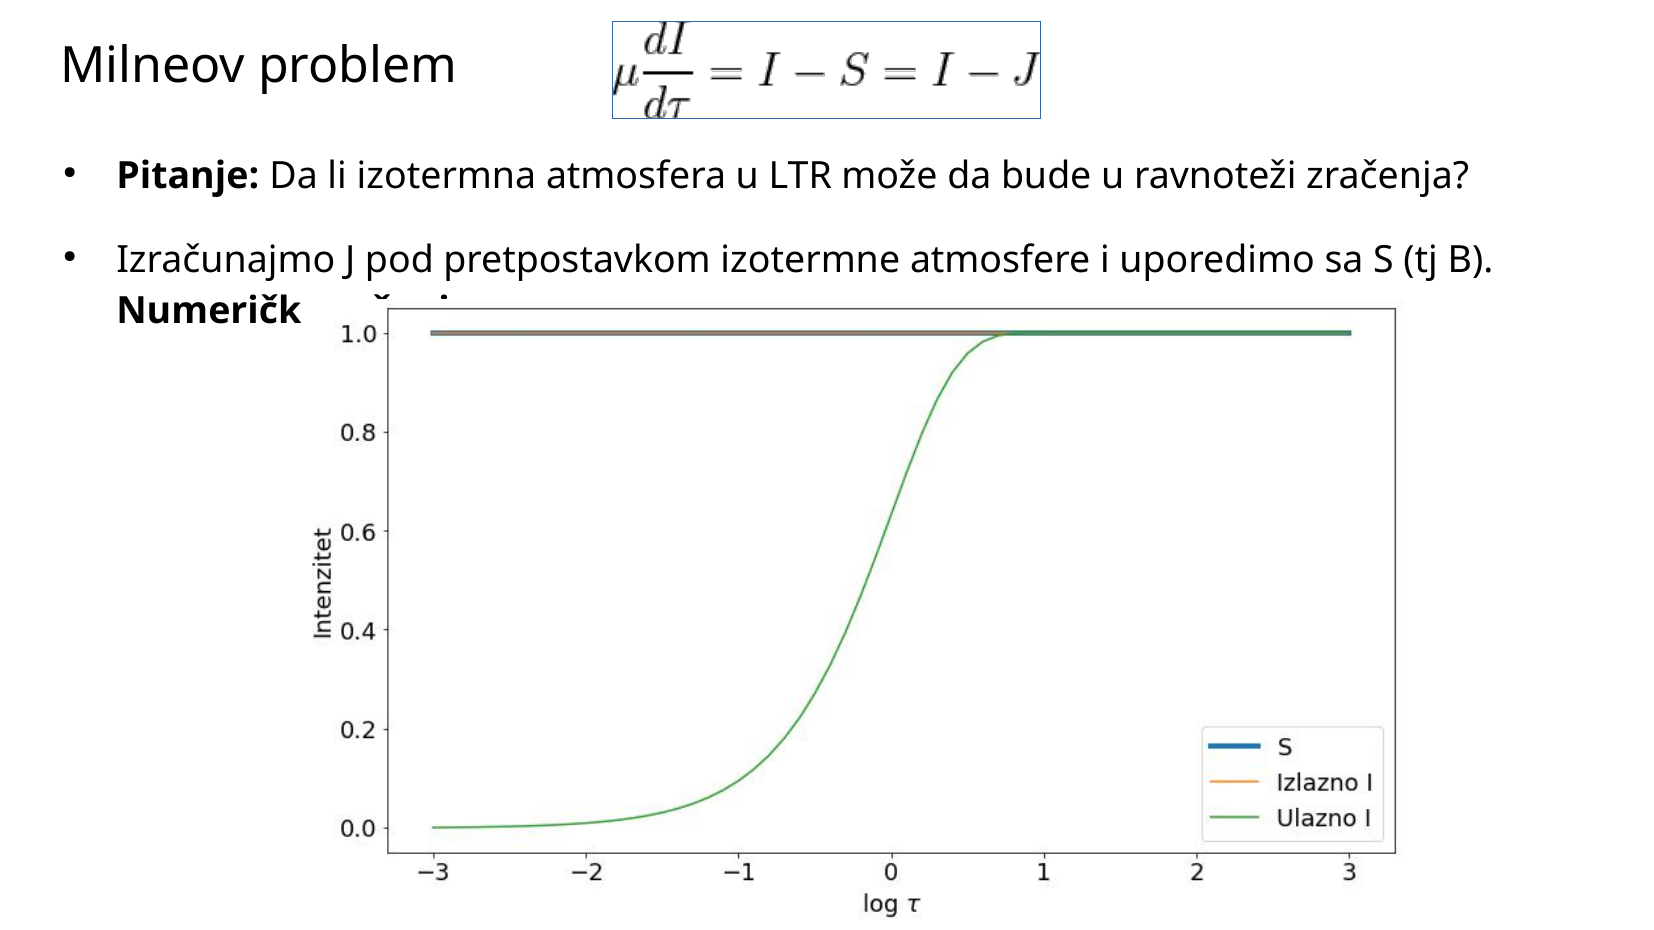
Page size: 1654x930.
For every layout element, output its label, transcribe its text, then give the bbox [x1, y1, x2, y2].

picture [612, 21, 1041, 119]
list Pitanje: Da li izotermna atmosfera u LTR može da bude u ravnoteži zračenja? Izračunajmo J pod pretpostavkom izotermne atmosfere i uporedimo sa S (tj B). Numeričko rešenje: [45, 148, 1635, 803]
picture [302, 299, 1404, 929]
title Milneov problem [59, 13, 1648, 113]
